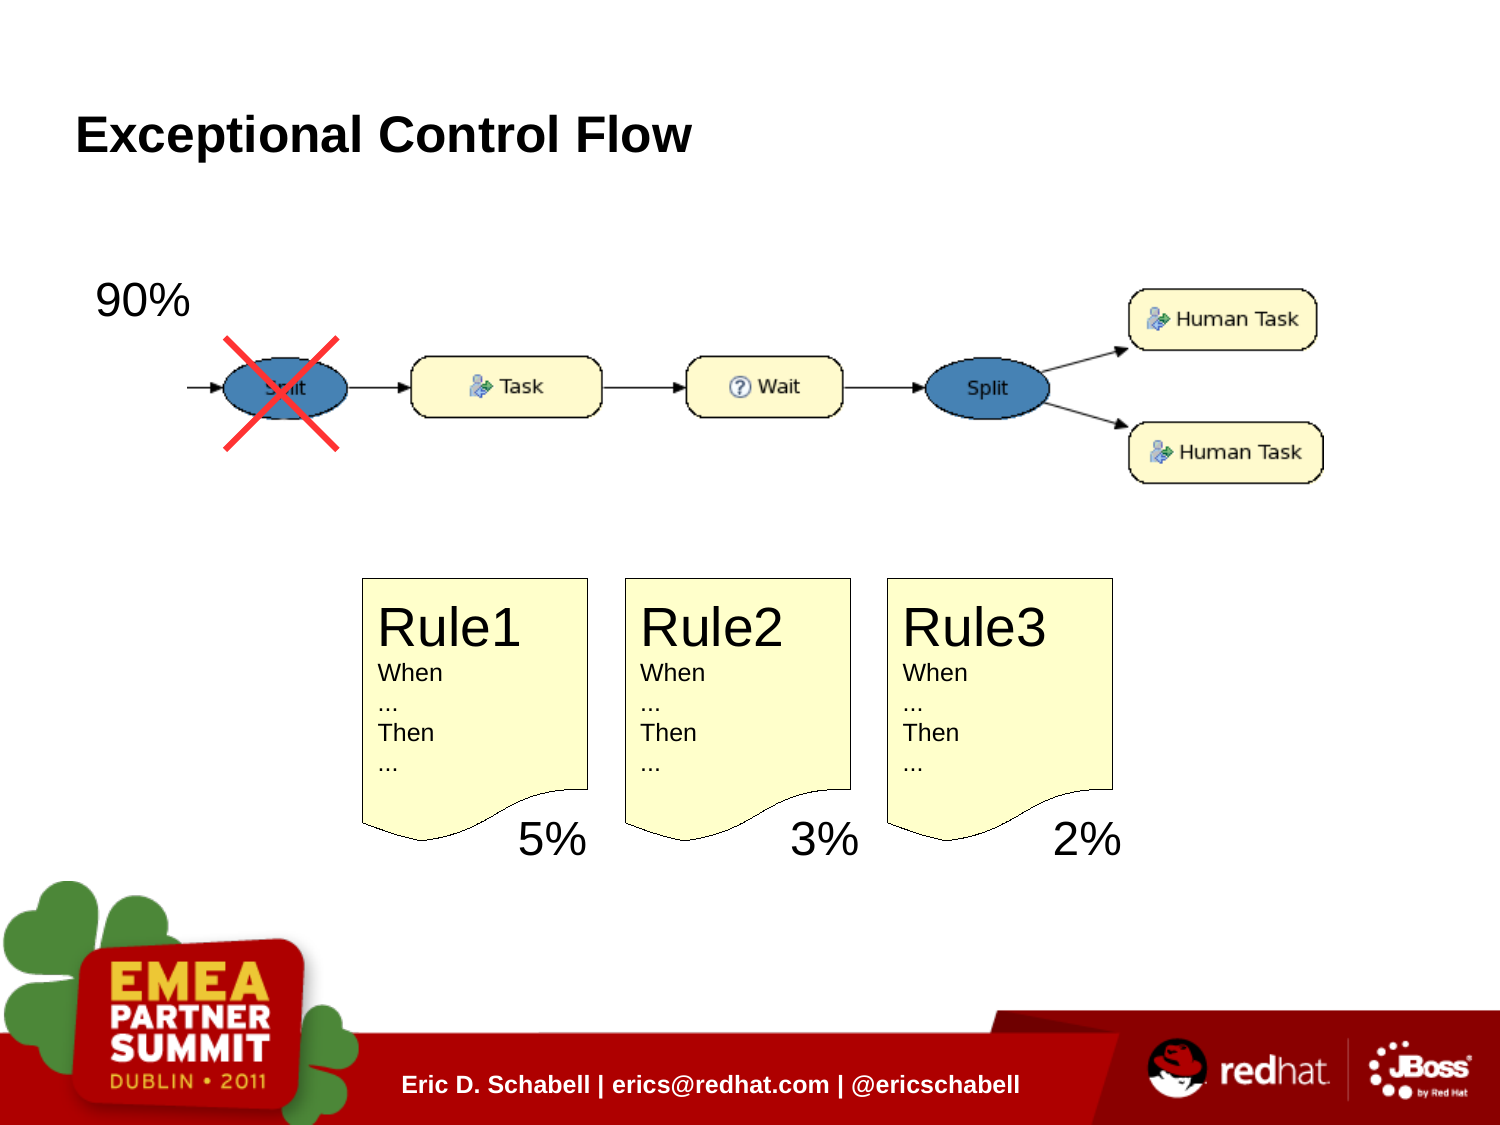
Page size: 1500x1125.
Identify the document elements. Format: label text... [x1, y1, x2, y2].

text_box Rule2 When ... Then ... [625, 578, 851, 841]
title Exceptional Control Flow [74, 50, 1425, 221]
picture [0, 881, 1500, 1125]
text_box 5% [503, 803, 588, 864]
text_box Rule3 When ... Then ... [887, 578, 1113, 841]
text_box 3% [775, 803, 861, 864]
text_box 90% [80, 263, 181, 324]
text_box Rule1 When ... Then ... [362, 578, 588, 841]
text_box 90% [177, 298, 181, 313]
picture [187, 251, 1324, 525]
text_box 2% [1037, 803, 1123, 864]
